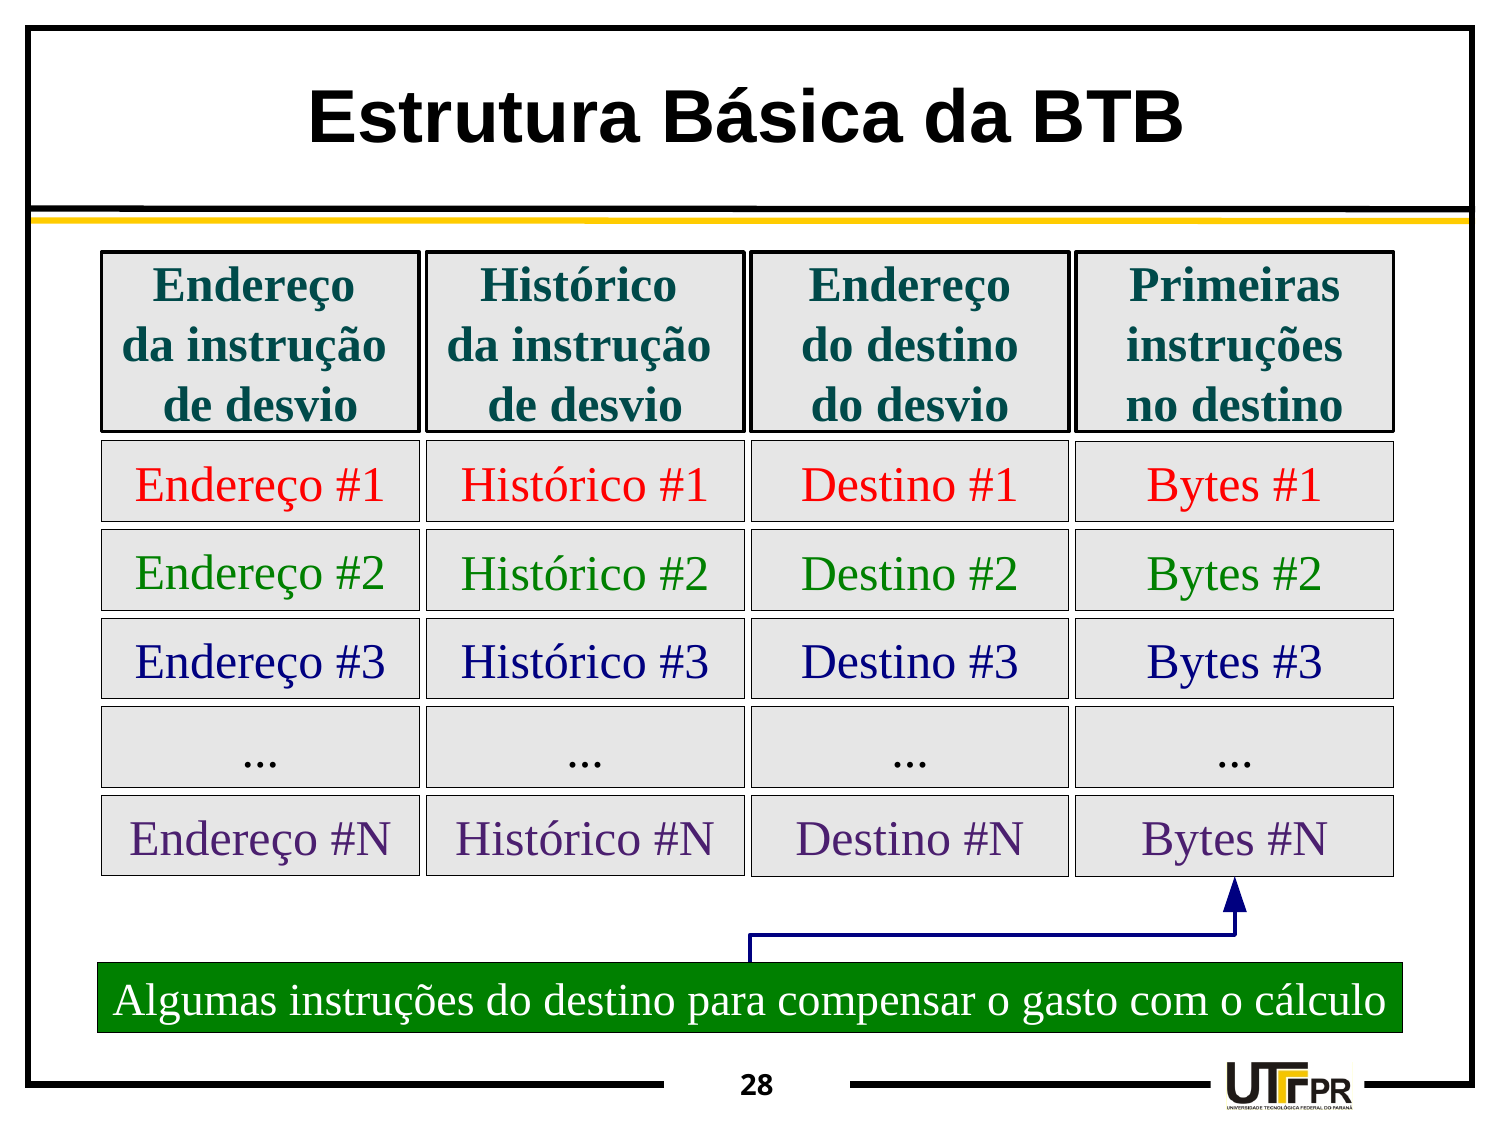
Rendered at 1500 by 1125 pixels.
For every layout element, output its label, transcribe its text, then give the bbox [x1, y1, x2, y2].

text_box Histórico #3 [426, 618, 745, 699]
text_box ... [1075, 706, 1394, 788]
text_box Destino #N [751, 795, 1069, 877]
text_box Destino #1 [751, 440, 1069, 522]
text_box Endereço #2 [101, 529, 420, 611]
text_box ... [751, 706, 1069, 788]
text_box Algumas instruções do destino para compensar o gasto com o cálculo [97, 962, 1403, 1033]
text_box Primeiras instruções no destino [1075, 252, 1394, 432]
text_box Bytes #1 [1075, 441, 1394, 522]
text_box Endereço #3 [101, 618, 420, 699]
text_box ... [101, 706, 420, 788]
text_box ... [426, 706, 745, 788]
text_box Bytes #3 [1075, 618, 1394, 699]
text_box Histórico #N [426, 795, 745, 876]
text_box Endereço #N [101, 795, 420, 876]
title Estrutura Básica da BTB [23, 35, 1471, 201]
text_box Histórico #1 [426, 440, 745, 522]
text_box Histórico #2 [426, 529, 745, 611]
text_box Endereço da instrução de desvio [101, 251, 420, 432]
text_box Destino #2 [751, 529, 1069, 611]
text_box Destino #3 [751, 618, 1069, 699]
text_box Histórico da instrução de desvio [426, 251, 745, 432]
text_box Endereço #1 [101, 440, 420, 522]
picture [1226, 1062, 1353, 1110]
text_box Bytes #N [1075, 795, 1394, 877]
text_box Bytes #2 [1075, 529, 1394, 611]
text_box Endereço do destino do desvio [751, 252, 1069, 432]
